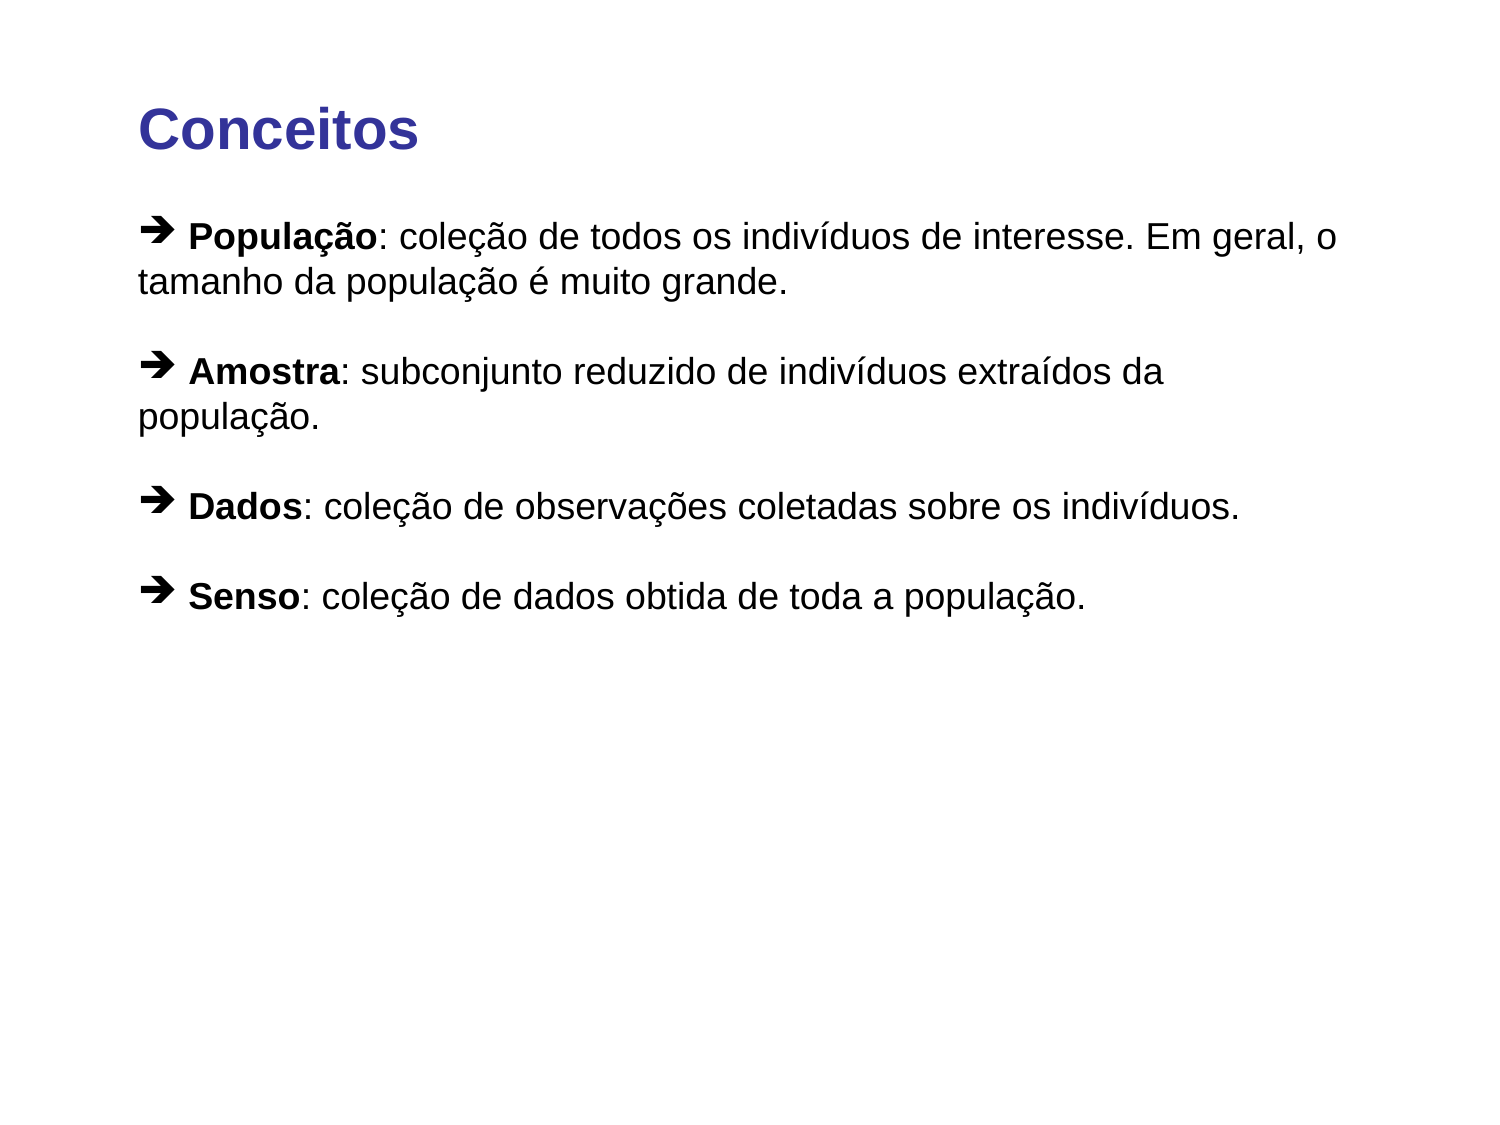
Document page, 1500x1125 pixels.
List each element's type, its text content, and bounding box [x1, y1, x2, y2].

text_box População: coleção de todos os indivíduos de interesse. Em geral, o tamanho da população é muito grande. Amostra: subconjunto reduzido de indivíduos extraídos da população. Dados: coleção de observações coletadas sobre os indivíduos. Senso: coleção de dados obtida de toda a população. [123, 204, 1366, 646]
text_box Conceitos [123, 84, 1400, 179]
